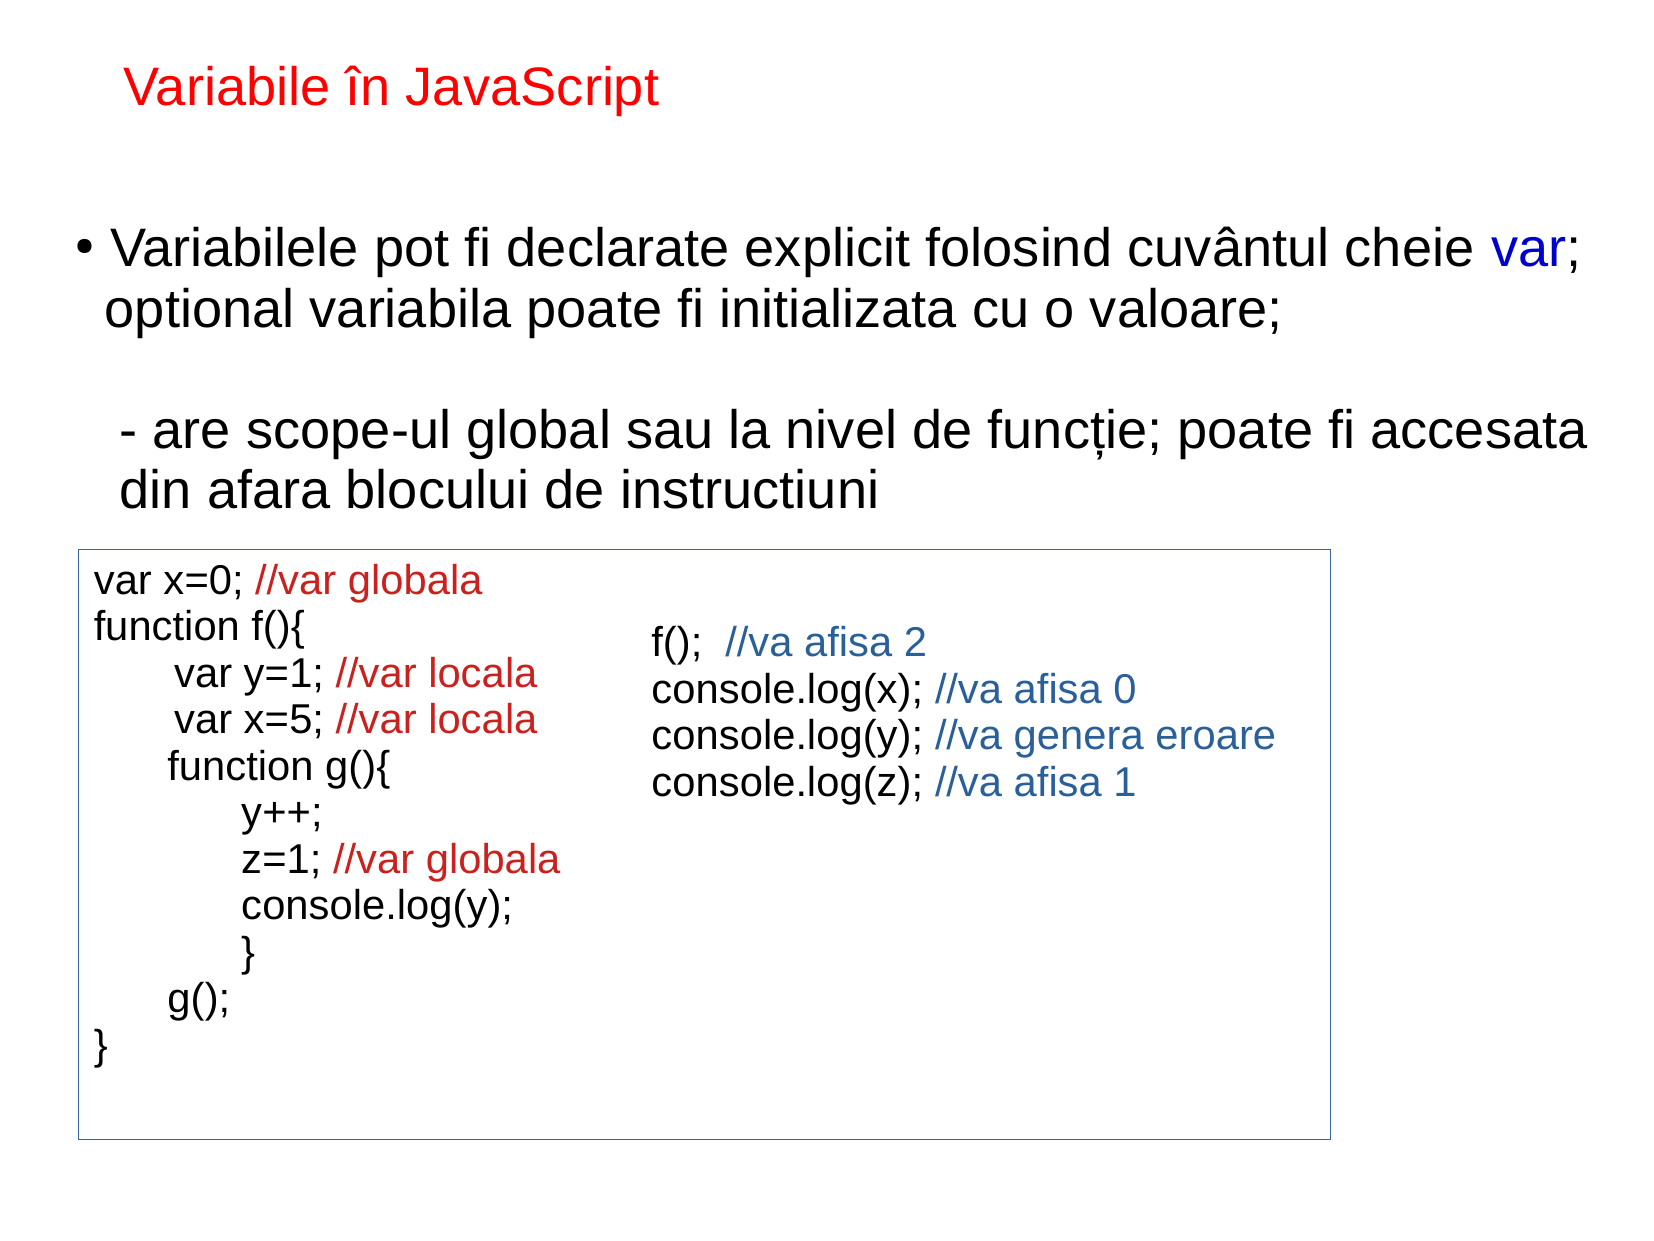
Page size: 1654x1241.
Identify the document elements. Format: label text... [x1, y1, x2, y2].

text_box Variabilele pot fi declarate explicit folosind cuvântul cheie var; optional variabila poate fi initializata cu o valoare; - are scope-ul global sau la nivel de funcție; poate fi accesata din afara blocului de instructiuni [60, 149, 1610, 589]
text_box Variabile în JavaScript [109, 49, 676, 125]
text_box var x=0; //var globala function f(){ var y=1; //var locala var x=5; //var locala function g(){ y++; z=1; //var globala console.log(y); } g(); } [78, 549, 1331, 1140]
text_box f(); //va afisa 2 console.log(x); //va afisa 0 console.log(y); //va genera eroare console.log(z); //va afisa 1 [636, 611, 1496, 837]
